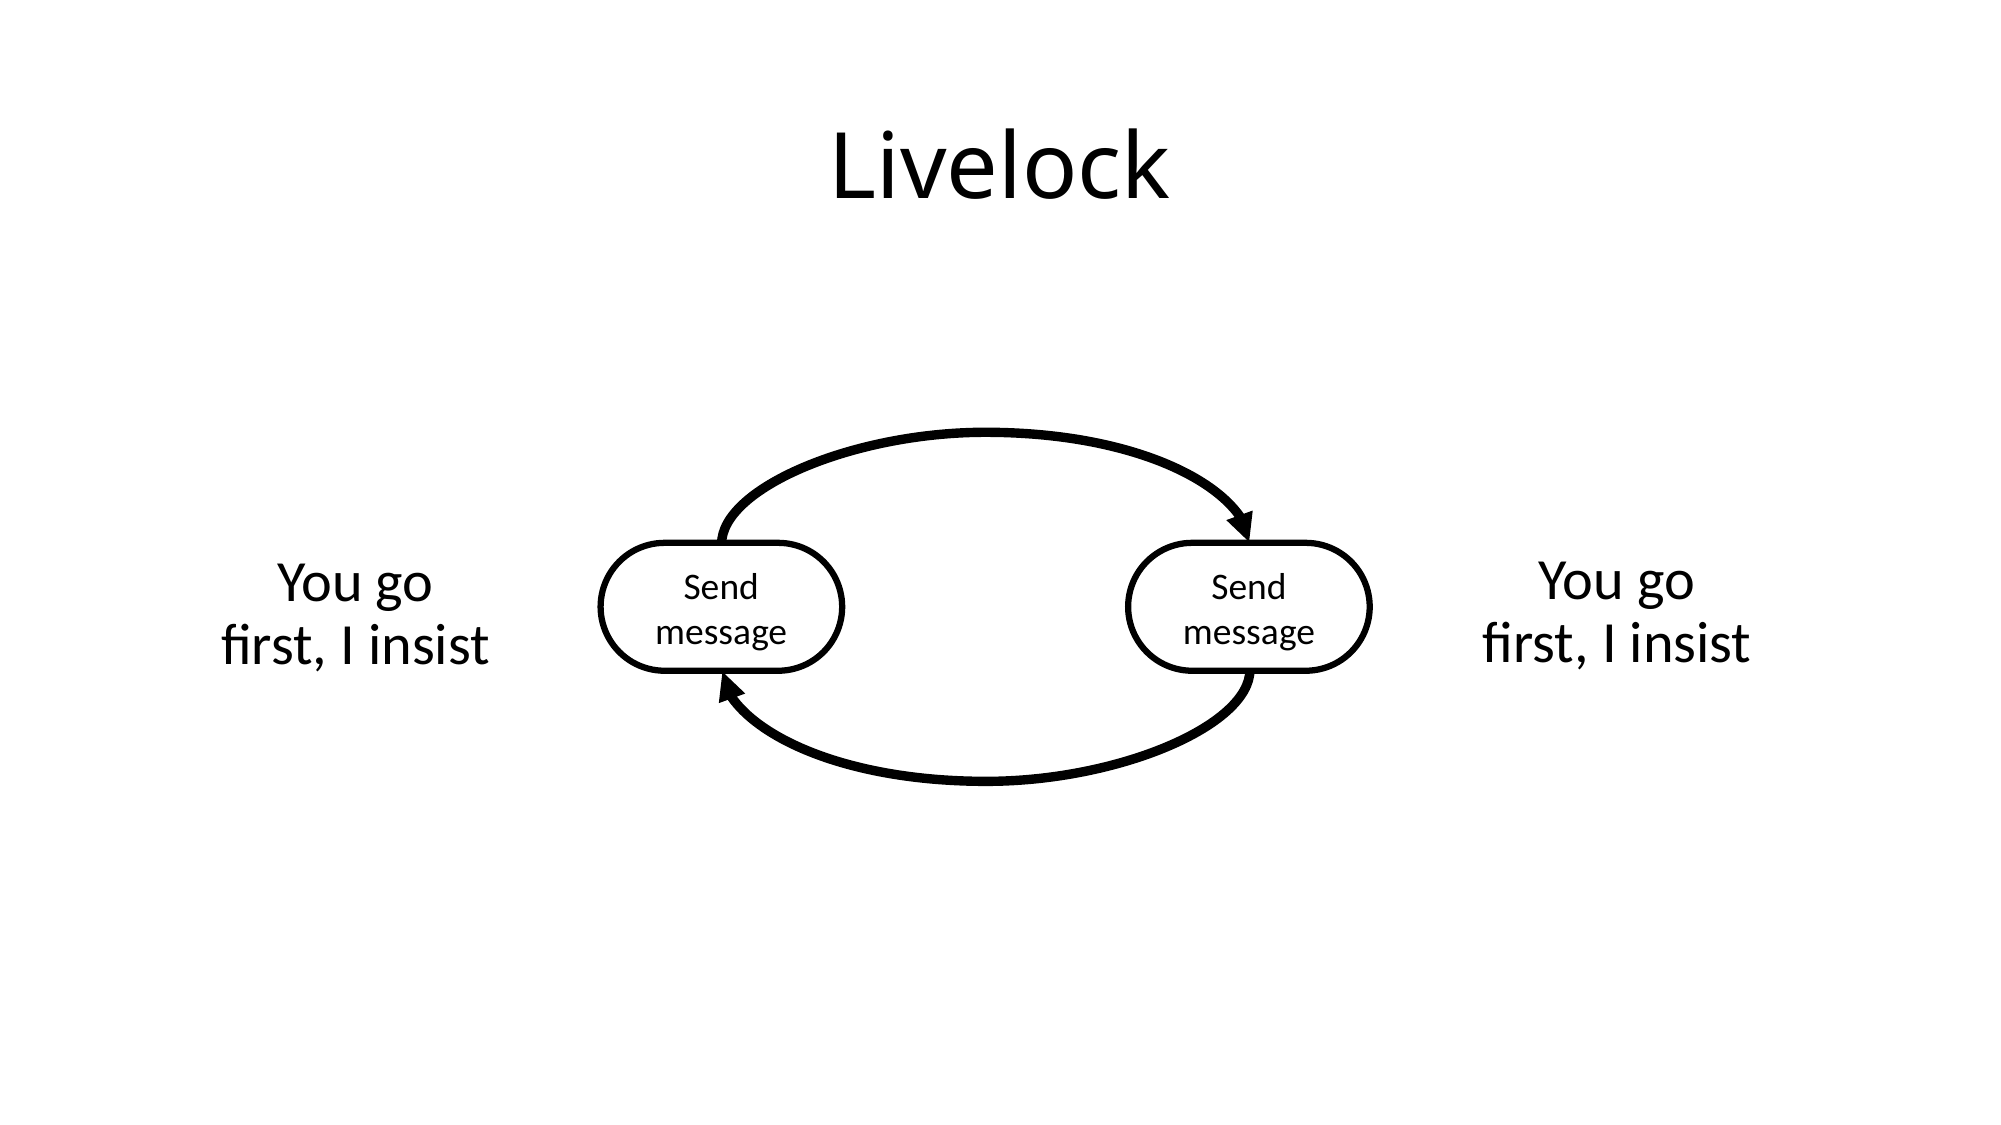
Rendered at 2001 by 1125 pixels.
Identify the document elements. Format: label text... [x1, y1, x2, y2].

text_box You go first, I insist [1466, 541, 1768, 898]
list You go first, I insist [204, 543, 506, 900]
title Livelock [137, 59, 1863, 278]
text_box Send message [600, 542, 843, 671]
text_box Send message [1128, 542, 1370, 671]
